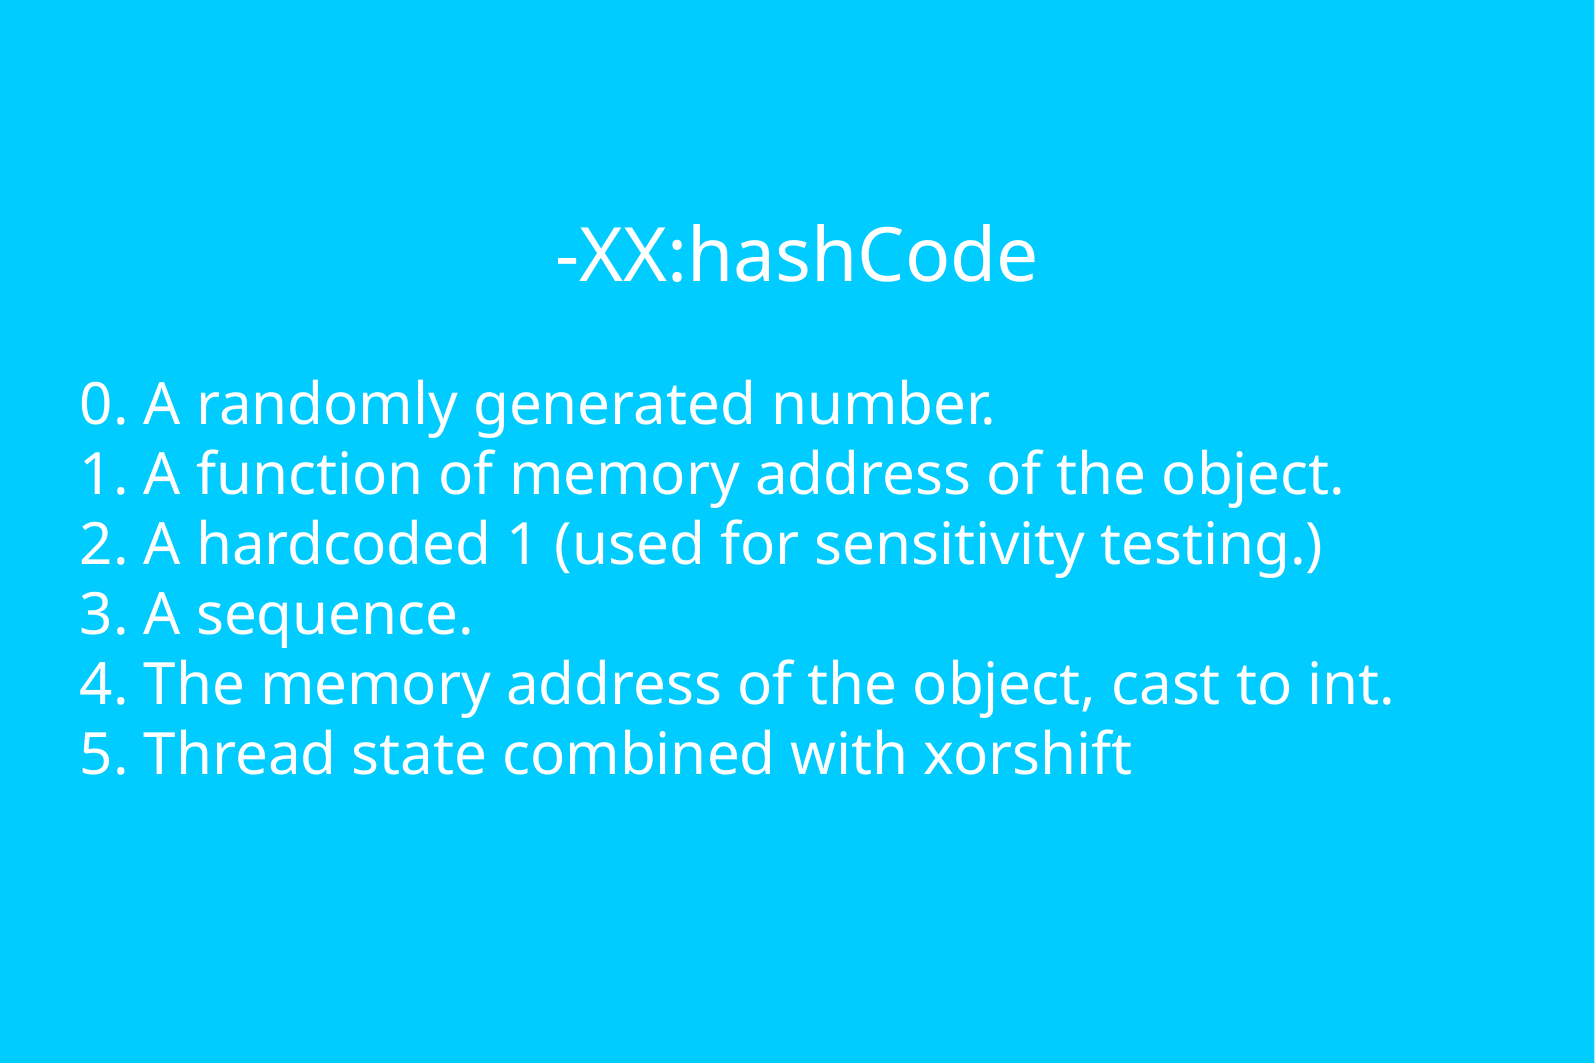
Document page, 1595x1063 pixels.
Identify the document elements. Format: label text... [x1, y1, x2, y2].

text_box -XX:hashCode 0. A randomly generated number. 1. A function of memory address of the object. 2. A hardcoded 1 (used for sensitivity testing.) 3. A sequence. 4. The memory address of the object, cast to int. 5. Thread state combined with xorshift [79, 42, 1515, 951]
